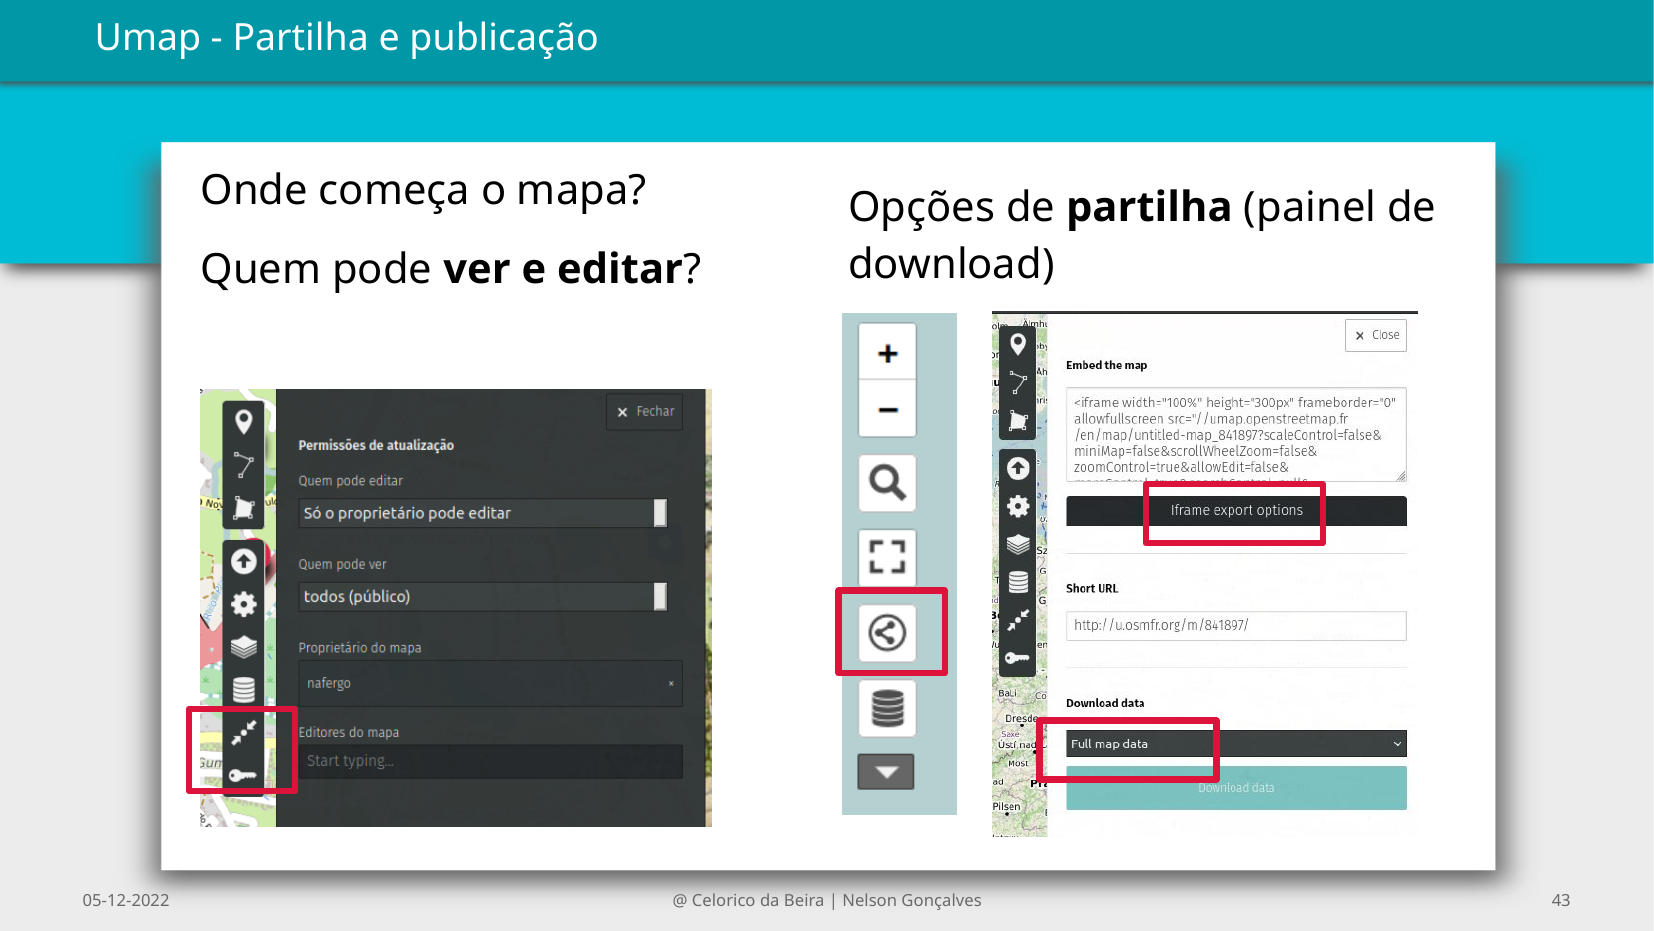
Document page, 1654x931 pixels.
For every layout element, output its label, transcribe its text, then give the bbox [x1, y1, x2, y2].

list Opções de partilha (painel de download) [848, 177, 1466, 827]
picture [0, 0, 1654, 931]
list Onde começa o mapa? Quem pode ver e editar? [200, 159, 812, 842]
title Umap - Partilha e publicação [94, 10, 1583, 63]
